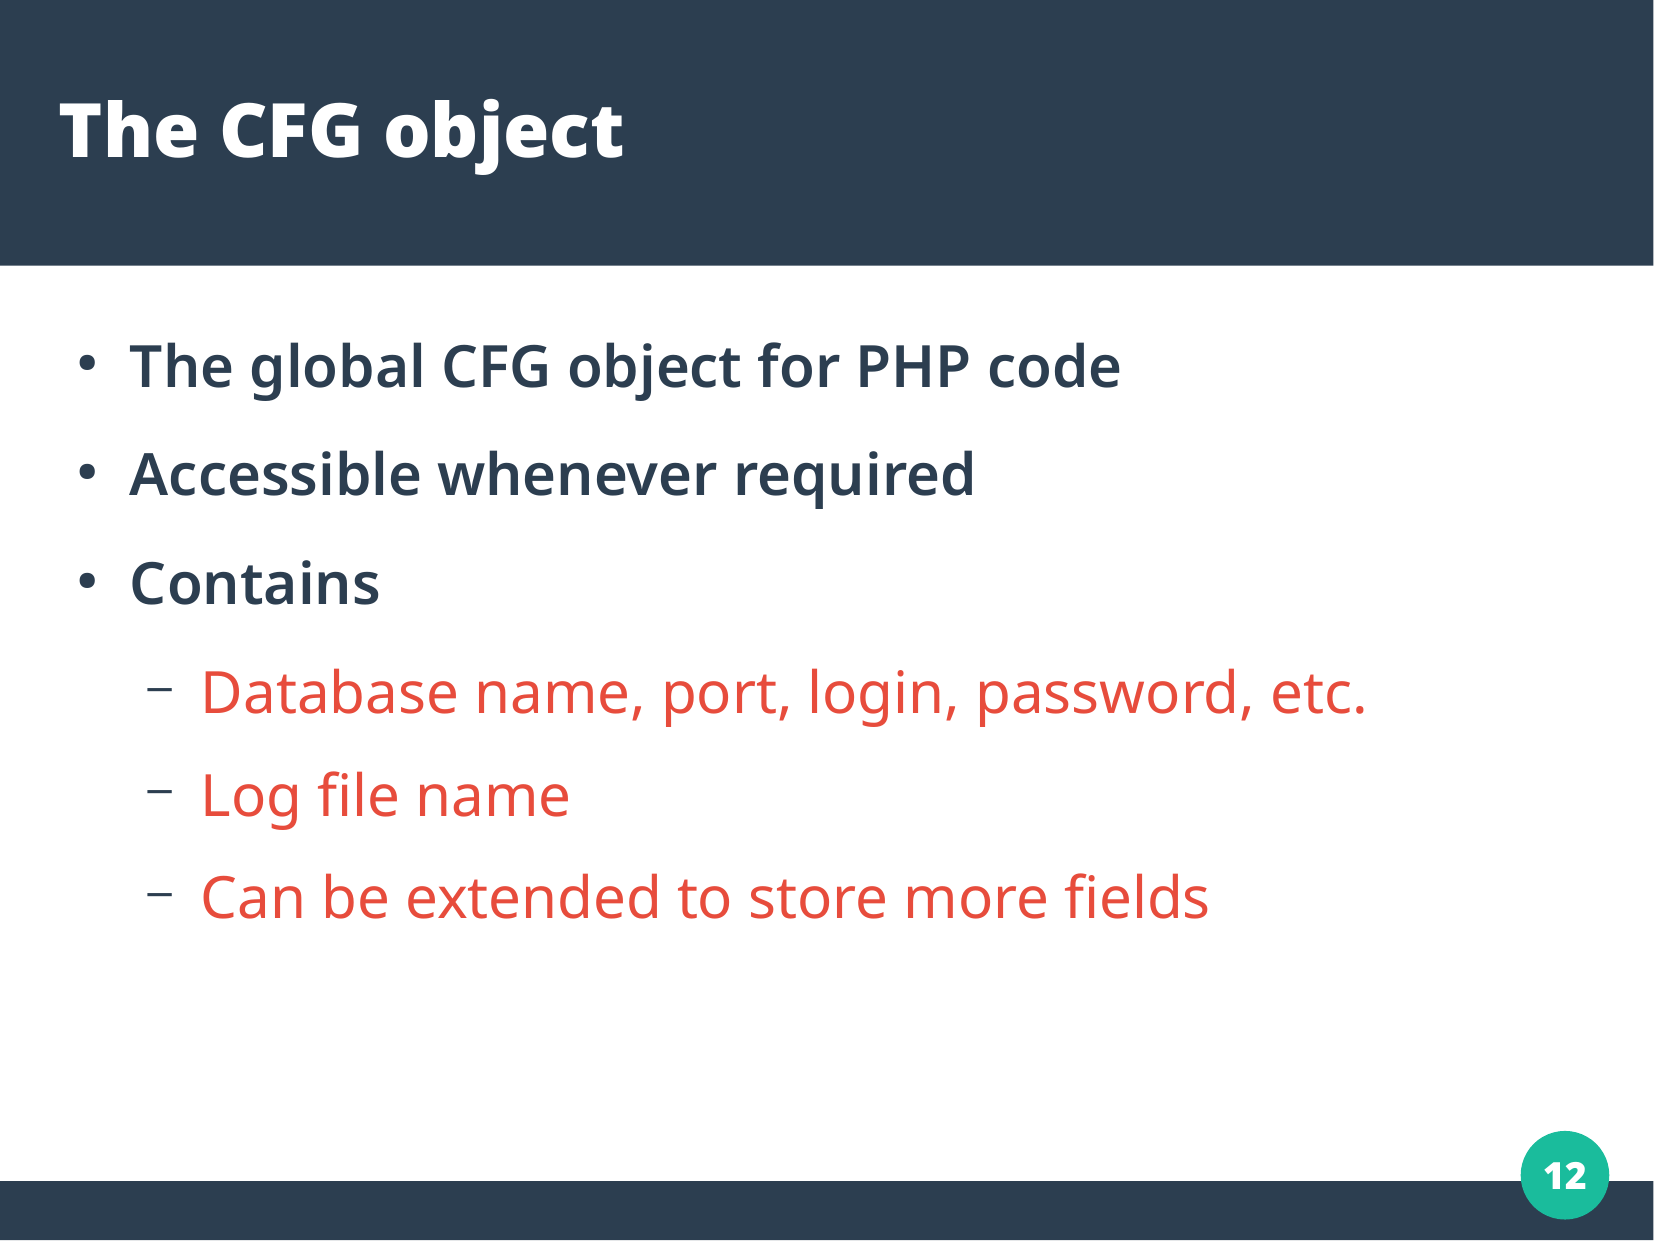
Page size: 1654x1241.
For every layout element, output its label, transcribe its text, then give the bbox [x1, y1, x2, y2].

list The global CFG object for PHP code Accessible whenever required Contains Database name, port, login, password, etc. Log file name Can be extended to store more fields [59, 324, 1595, 1152]
title The CFG object [59, 49, 1595, 207]
